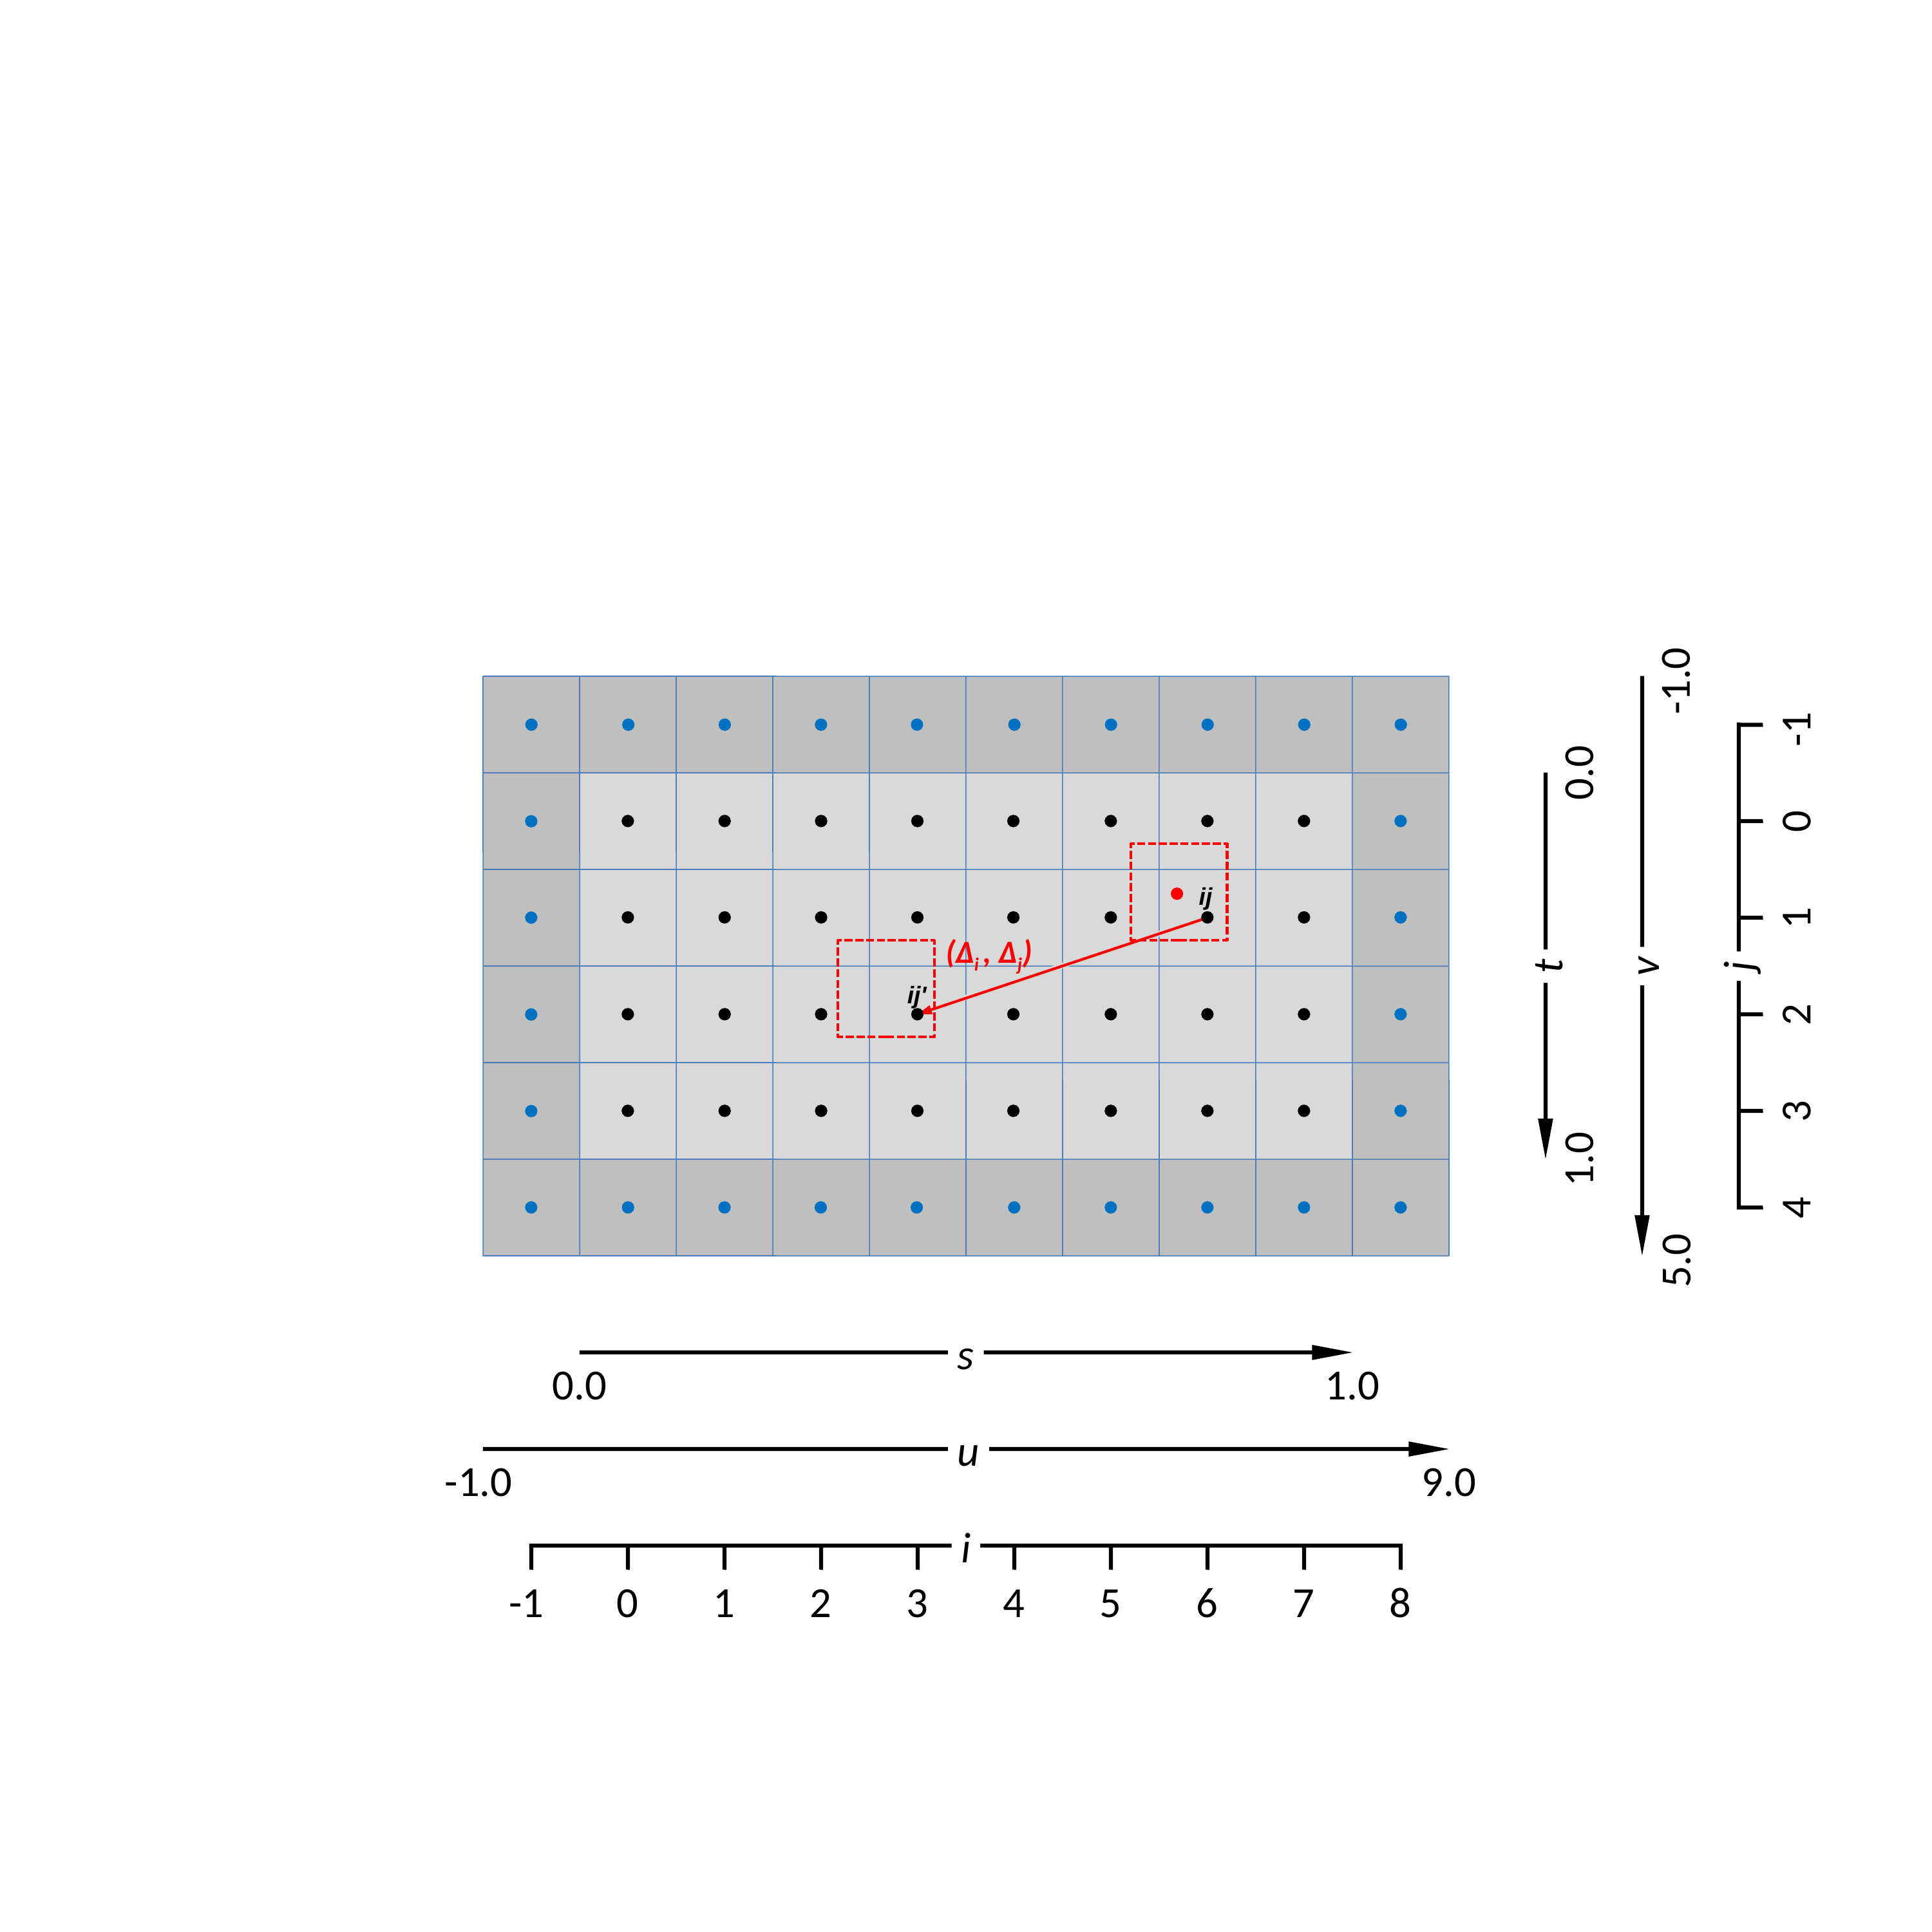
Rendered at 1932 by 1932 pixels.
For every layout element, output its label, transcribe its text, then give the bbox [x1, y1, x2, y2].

text_box j [1705, 951, 1768, 981]
text_box -1.0 [1642, 628, 1703, 724]
text_box 8 [1380, 1569, 1421, 1631]
text_box 1 [1763, 897, 1824, 938]
text_box 1.0 [1546, 1122, 1607, 1197]
text_box -1 [1763, 692, 1824, 757]
text_box -1 [499, 1569, 564, 1631]
text_box i [951, 1514, 981, 1577]
text_box 4 [994, 1569, 1035, 1631]
text_box 1.0 [1315, 1352, 1389, 1414]
text_box 6 [1187, 1569, 1228, 1631]
text_box 2 [800, 1569, 842, 1631]
text_box 0.0 [542, 1352, 616, 1414]
text_box (Δi , Δj) [936, 926, 1058, 980]
text_box -1.0 [435, 1448, 532, 1510]
text_box 0.0 [1546, 736, 1607, 810]
text_box 3 [1763, 1090, 1824, 1132]
text_box 3 [897, 1569, 938, 1631]
text_box 4 [1763, 1187, 1824, 1228]
text_box 9.0 [1412, 1448, 1486, 1510]
text_box 2 [1763, 994, 1824, 1035]
text_box 0 [1763, 800, 1824, 842]
text_box u [948, 1417, 989, 1479]
text_box v [1611, 947, 1672, 985]
text_box ij [1189, 876, 1222, 913]
text_box [433, 616, 1833, 1651]
text_box ij' [897, 975, 936, 1012]
text_box 7 [1283, 1569, 1325, 1631]
text_box 1 [704, 1569, 745, 1631]
text_box 5 [1090, 1569, 1132, 1631]
text_box 0 [607, 1569, 649, 1631]
text_box s [948, 1321, 984, 1383]
text_box 5.0 [1642, 1214, 1704, 1298]
text_box t [1515, 949, 1576, 983]
